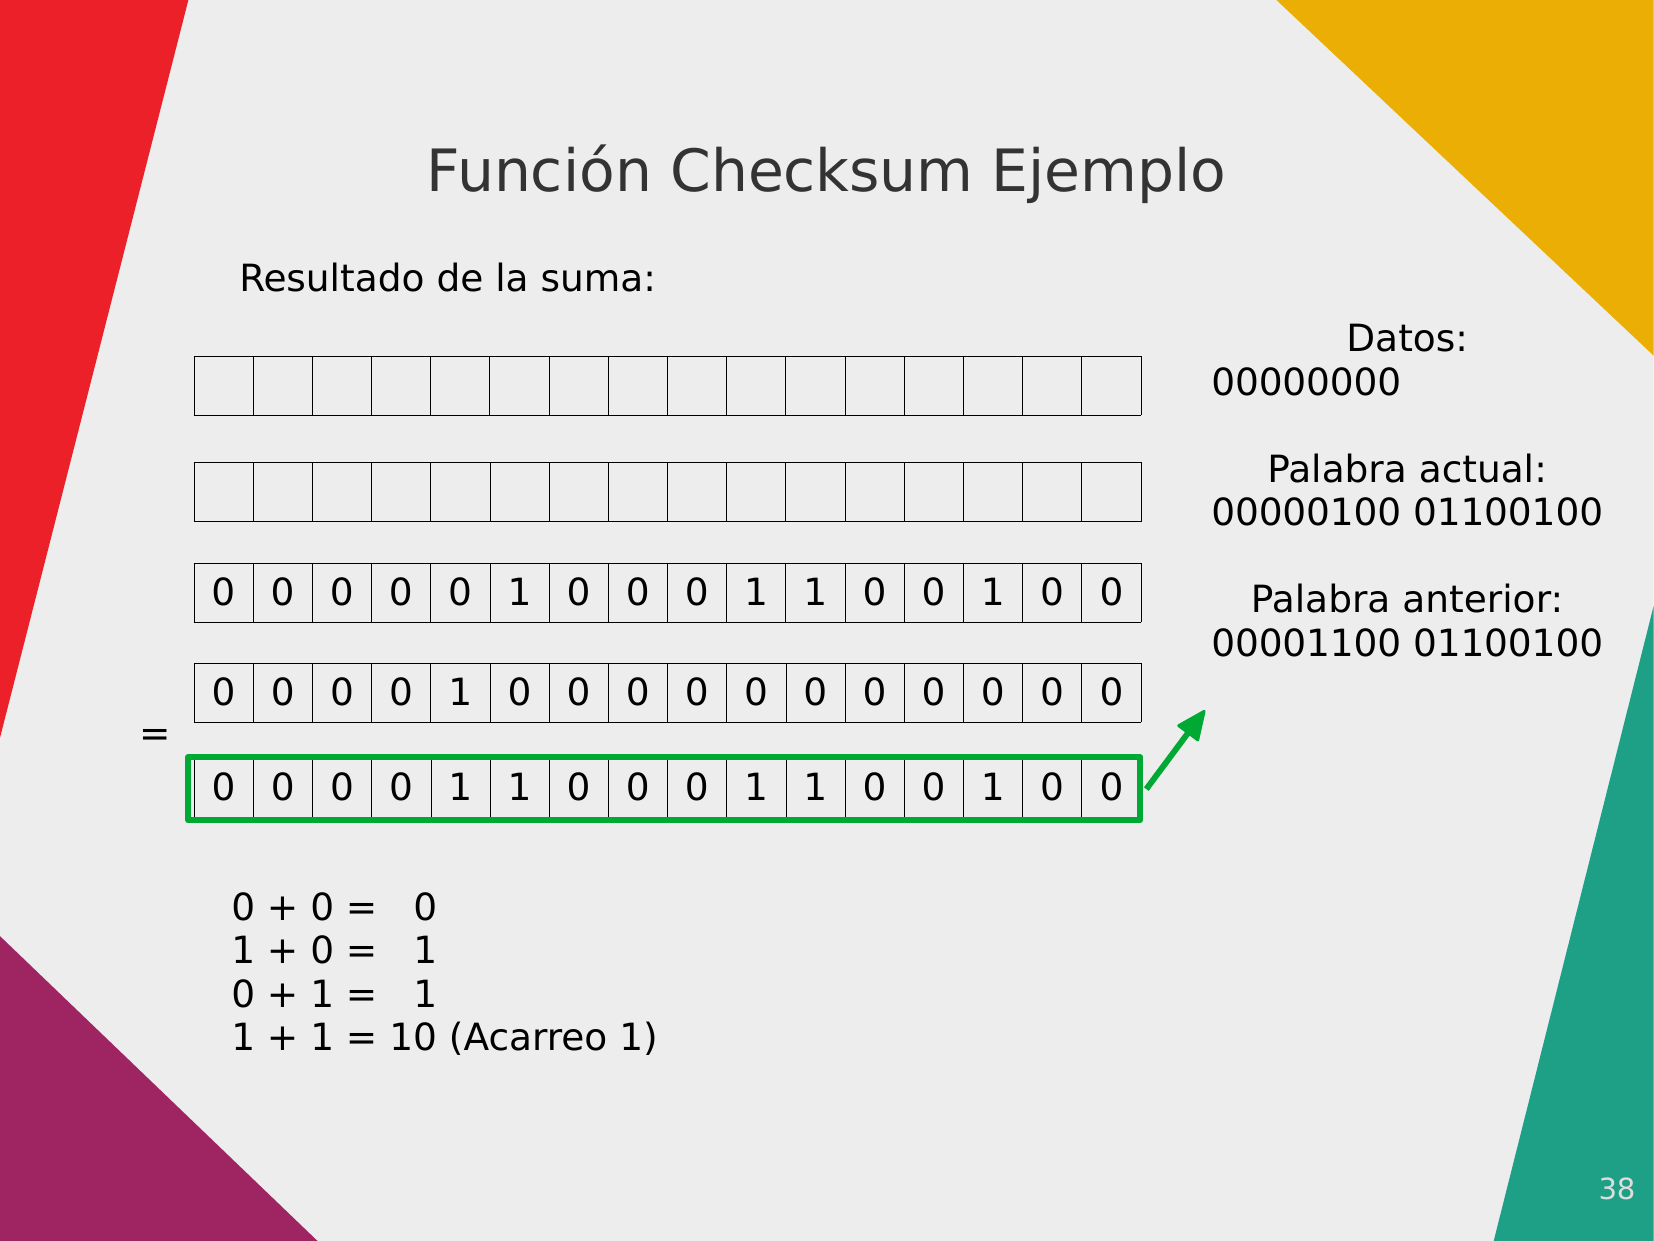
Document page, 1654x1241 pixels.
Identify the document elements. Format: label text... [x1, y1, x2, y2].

table_header 0 [1082, 664, 1141, 722]
table_header [372, 463, 430, 521]
table_header [727, 463, 785, 521]
table_header [905, 357, 963, 415]
table_header 0 [1023, 760, 1081, 817]
table_header 1 [964, 760, 1022, 817]
table_header [905, 463, 963, 521]
table_header [1082, 357, 1141, 415]
table_header [786, 357, 845, 415]
table_header 0 [846, 760, 904, 817]
table_header 0 [372, 664, 430, 722]
table_header [964, 463, 1022, 521]
table_header 0 [1082, 760, 1137, 817]
table_header [846, 463, 904, 521]
table_header [313, 463, 371, 521]
table_header 0 [254, 564, 312, 622]
table_header 0 [1082, 564, 1141, 622]
table_header [964, 357, 1022, 415]
table_header [1023, 357, 1081, 415]
table_header 0 [431, 564, 490, 622]
table_header 0 [550, 564, 608, 622]
table_header [254, 463, 312, 521]
table_header 0 [1023, 564, 1081, 622]
table_header 1 [727, 760, 786, 817]
table_header 0 [254, 760, 312, 817]
table_header 0 [550, 760, 608, 817]
table_header 1 [491, 760, 549, 817]
table_header [668, 463, 726, 521]
text_box Resultado de la suma: [224, 249, 672, 308]
table_header 1 [727, 564, 785, 622]
table_header 1 [786, 564, 845, 622]
table_header 1 [431, 664, 490, 722]
table_header 0 [313, 760, 371, 817]
table_header 0 [491, 664, 549, 722]
table_header 0 [313, 564, 371, 622]
table_header 0 [195, 564, 253, 622]
table_header 1 [964, 564, 1022, 622]
table_header 0 [727, 664, 786, 722]
table_header 0 [668, 664, 726, 722]
table_header 1 [491, 564, 549, 622]
table_header 0 [964, 664, 1022, 722]
table_header 0 [313, 664, 371, 722]
table_header 0 [846, 664, 904, 722]
table_header [846, 357, 904, 415]
table_header [372, 357, 430, 415]
text_box Datos: 00000000 Palabra actual: 00000100 01100100 Palabra anterior: 00001100 01100100 [1196, 309, 1619, 977]
table_header 0 [609, 664, 667, 722]
table_header 0 [1023, 664, 1081, 722]
table_header 0 [668, 760, 726, 817]
table_header 0 [668, 564, 726, 622]
table_header 1 [432, 760, 490, 817]
table_header [609, 357, 667, 415]
table_header [786, 463, 845, 521]
table_header [727, 357, 785, 415]
text_box = [124, 704, 186, 763]
table_header [313, 357, 371, 415]
table_header 1 [787, 760, 845, 817]
table_header [431, 463, 490, 521]
table_header [1023, 463, 1081, 521]
table_header [490, 357, 549, 415]
table_header [550, 463, 608, 521]
table_header [195, 357, 253, 415]
table_header 0 [905, 564, 963, 622]
table_header [609, 463, 667, 521]
table_header 0 [195, 760, 253, 817]
table_header [195, 463, 253, 521]
table_header 0 [372, 760, 431, 817]
table_header 0 [905, 664, 963, 722]
table_header 0 [609, 760, 667, 817]
table_header 0 [372, 564, 430, 622]
table_header 0 [905, 760, 963, 817]
table_header [1082, 463, 1141, 521]
table_header 0 [846, 564, 904, 622]
table_header [668, 357, 726, 415]
text_box 0 + 0 = 0 1 + 0 = 1 0 + 1 = 1 1 + 1 = 10 (Acarreo 1) [216, 877, 674, 1067]
table_header 0 [609, 564, 667, 622]
table_header [431, 357, 489, 415]
table_header [491, 463, 549, 521]
title Función Checksum Ejemplo [114, 73, 1539, 271]
table_header [550, 357, 608, 415]
table_header 0 [254, 664, 312, 722]
table_header 0 [195, 664, 253, 722]
table_header 0 [550, 664, 608, 722]
table_header 0 [787, 664, 845, 722]
table_header [254, 357, 312, 415]
